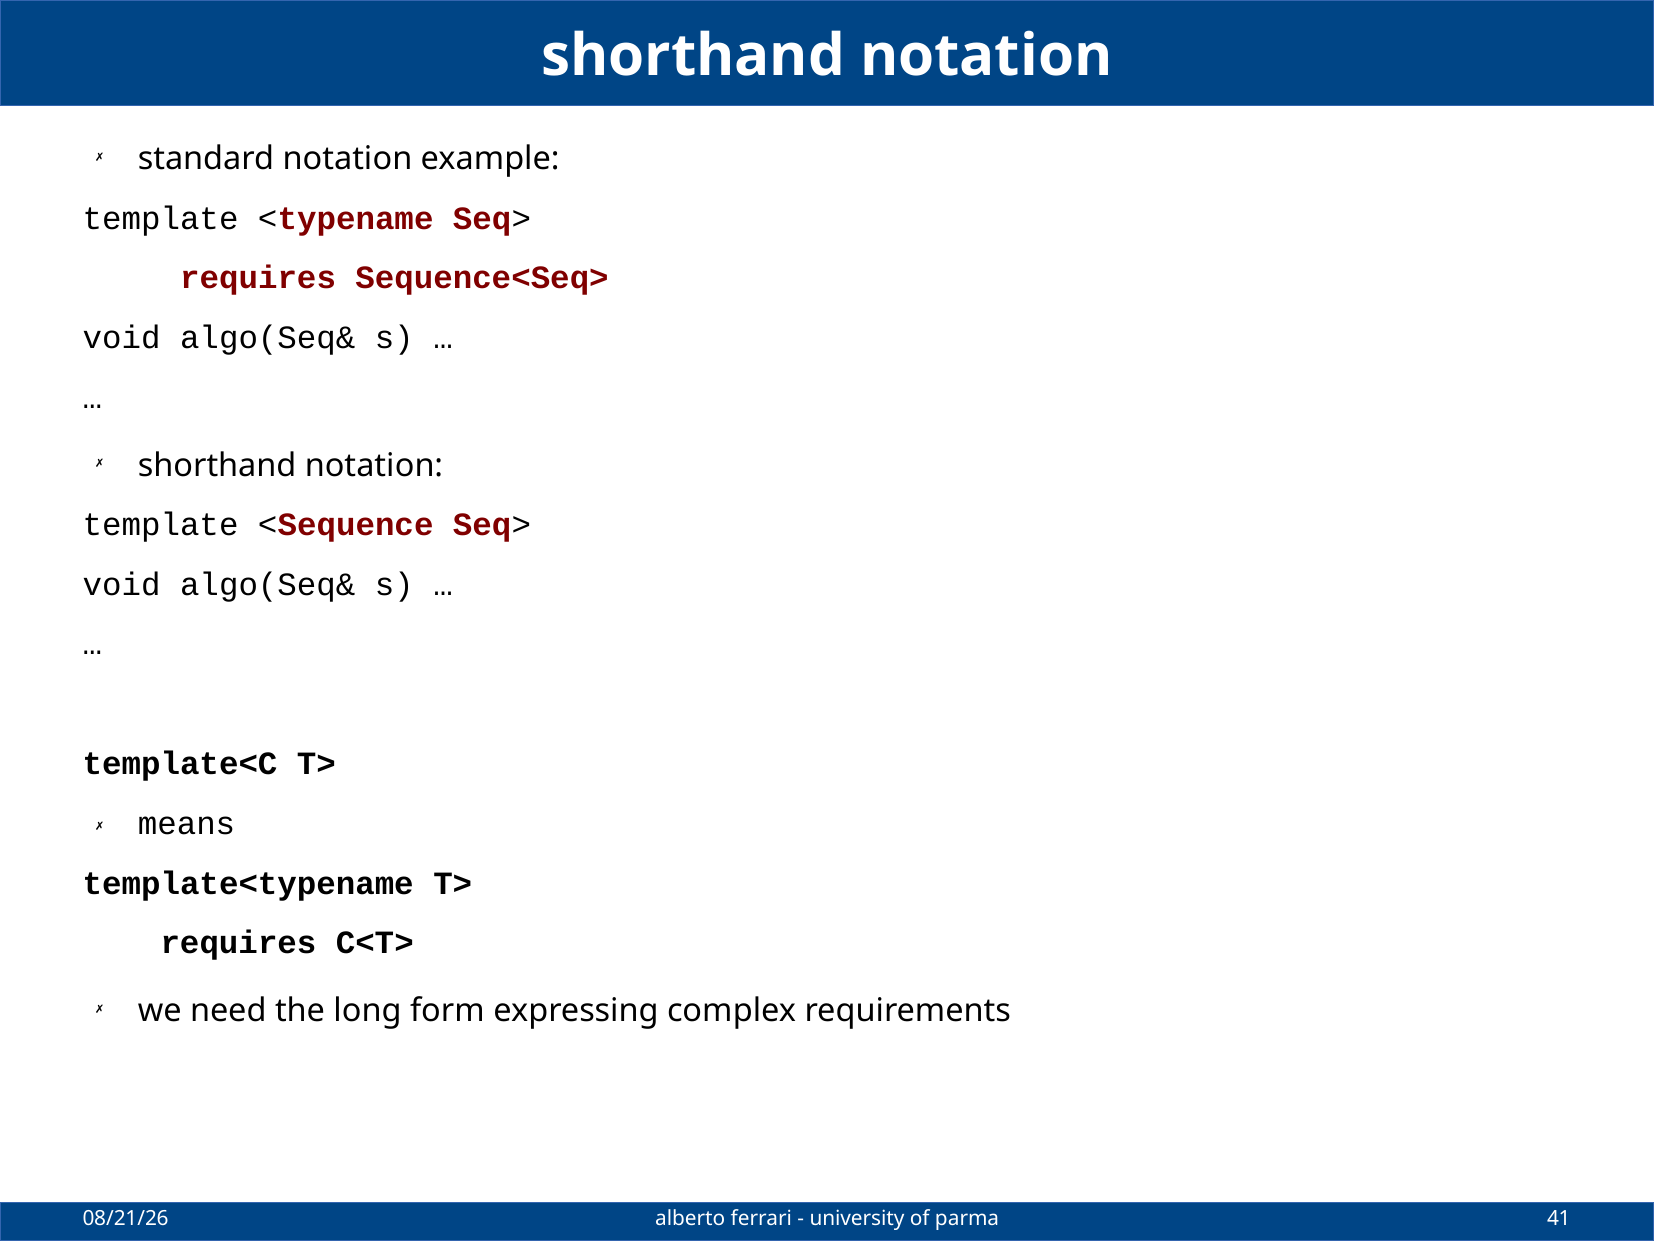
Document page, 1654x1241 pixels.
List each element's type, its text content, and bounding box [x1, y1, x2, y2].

title shorthand notation [0, 0, 1654, 106]
list standard notation example: template <typename Seq> requires Sequence<Seq> void algo(Seq& s) … … shorthand notation: template <Sequence Seq> void algo(Seq& s) … … template<C T> means template<typename T> requires C<T> we need the long form expressing complex requirements [82, 135, 1571, 1036]
